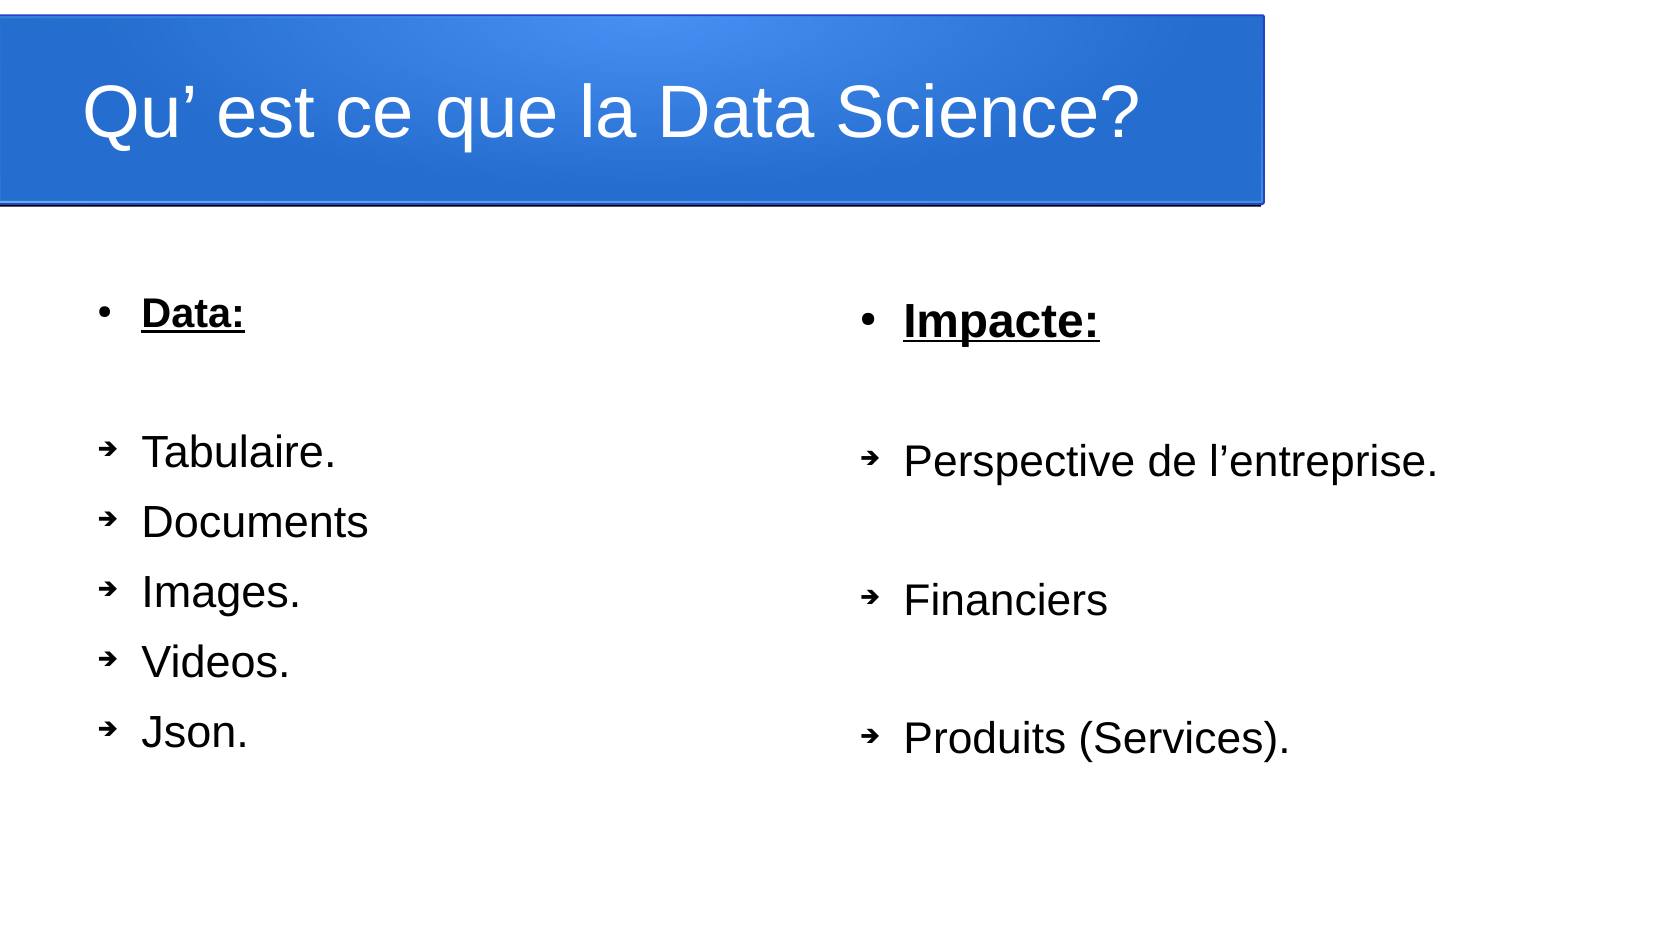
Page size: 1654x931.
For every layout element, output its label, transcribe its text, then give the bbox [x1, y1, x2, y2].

list Data: Tabulaire. Documents Images. Videos. Json. [82, 224, 809, 764]
list Impacte: Perspective de l’entreprise. Financiers Produits (Services). [845, 224, 1572, 764]
title Qu’ est ce que la Data Science? [82, 35, 1235, 189]
